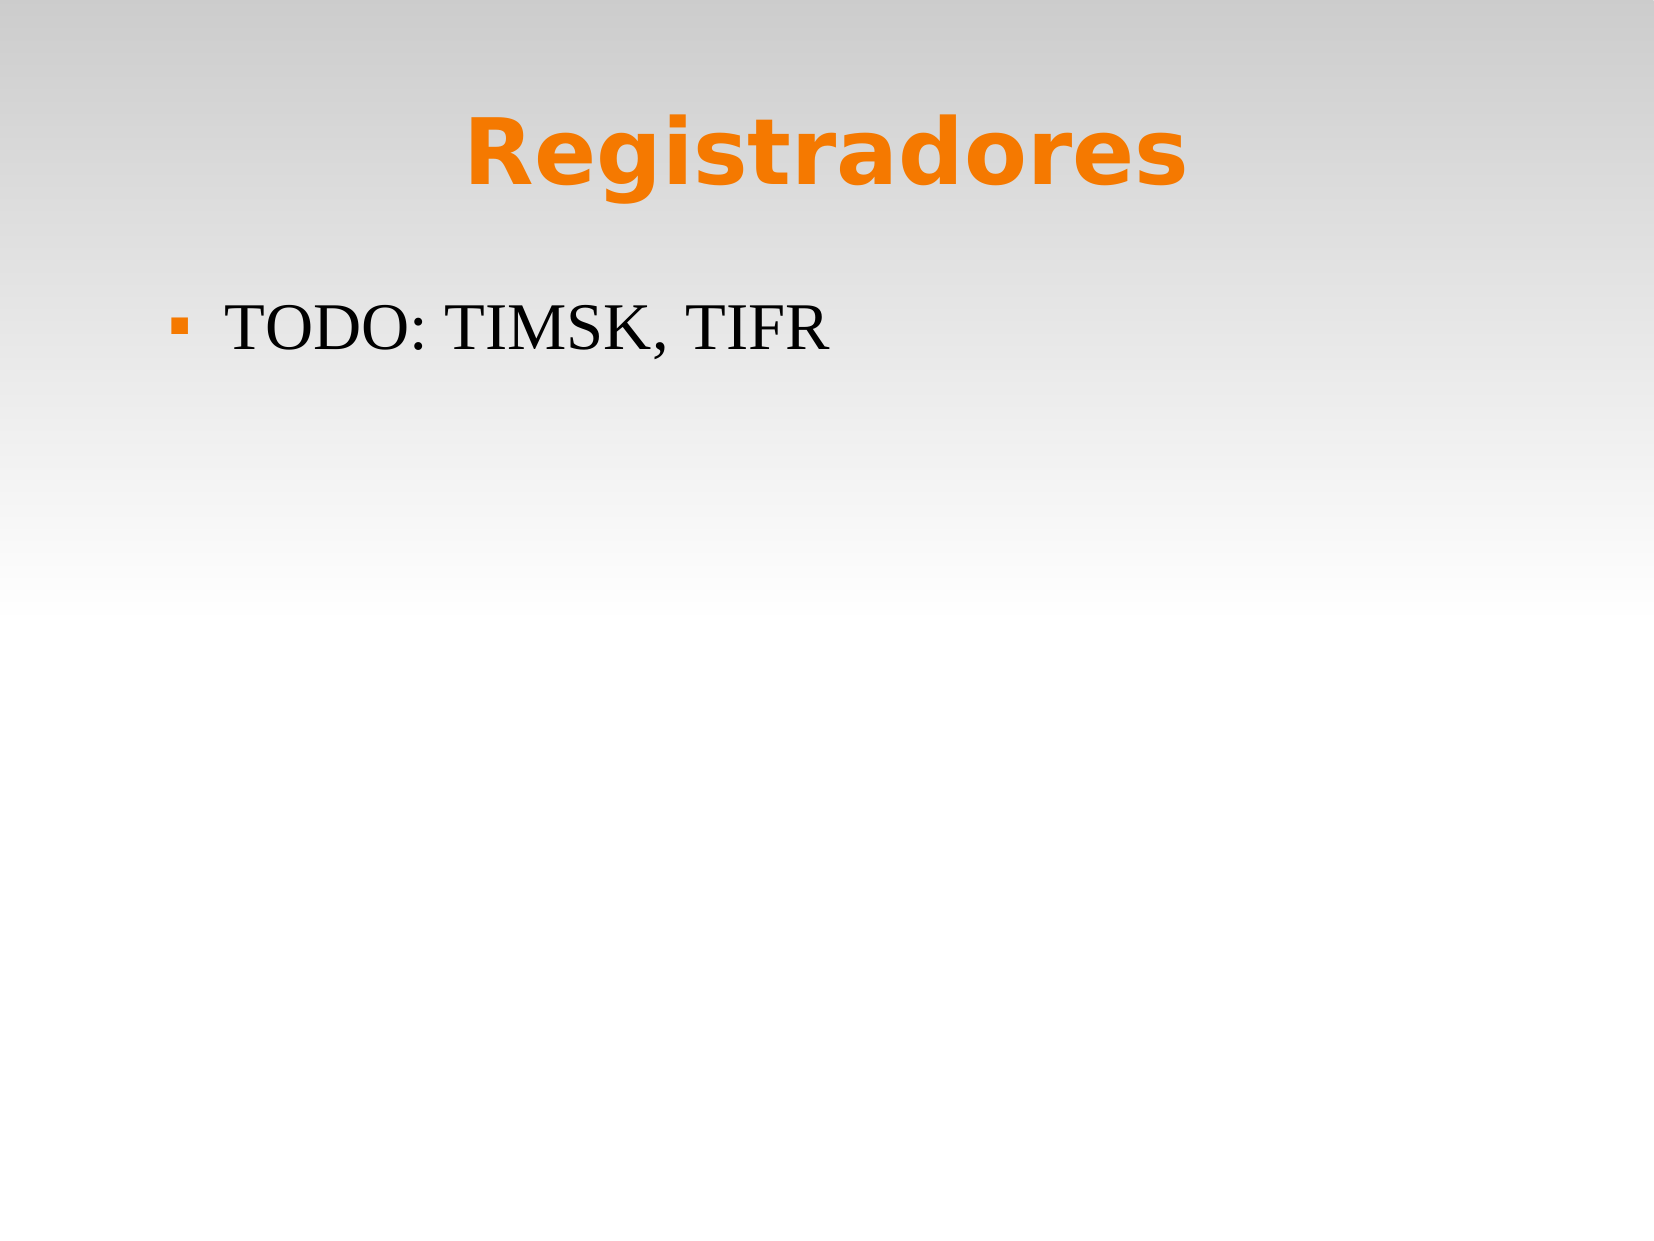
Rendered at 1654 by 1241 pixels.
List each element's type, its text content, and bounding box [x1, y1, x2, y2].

title Registradores [82, 49, 1571, 257]
list TODO: TIMSK, TIFR [82, 290, 1571, 1109]
